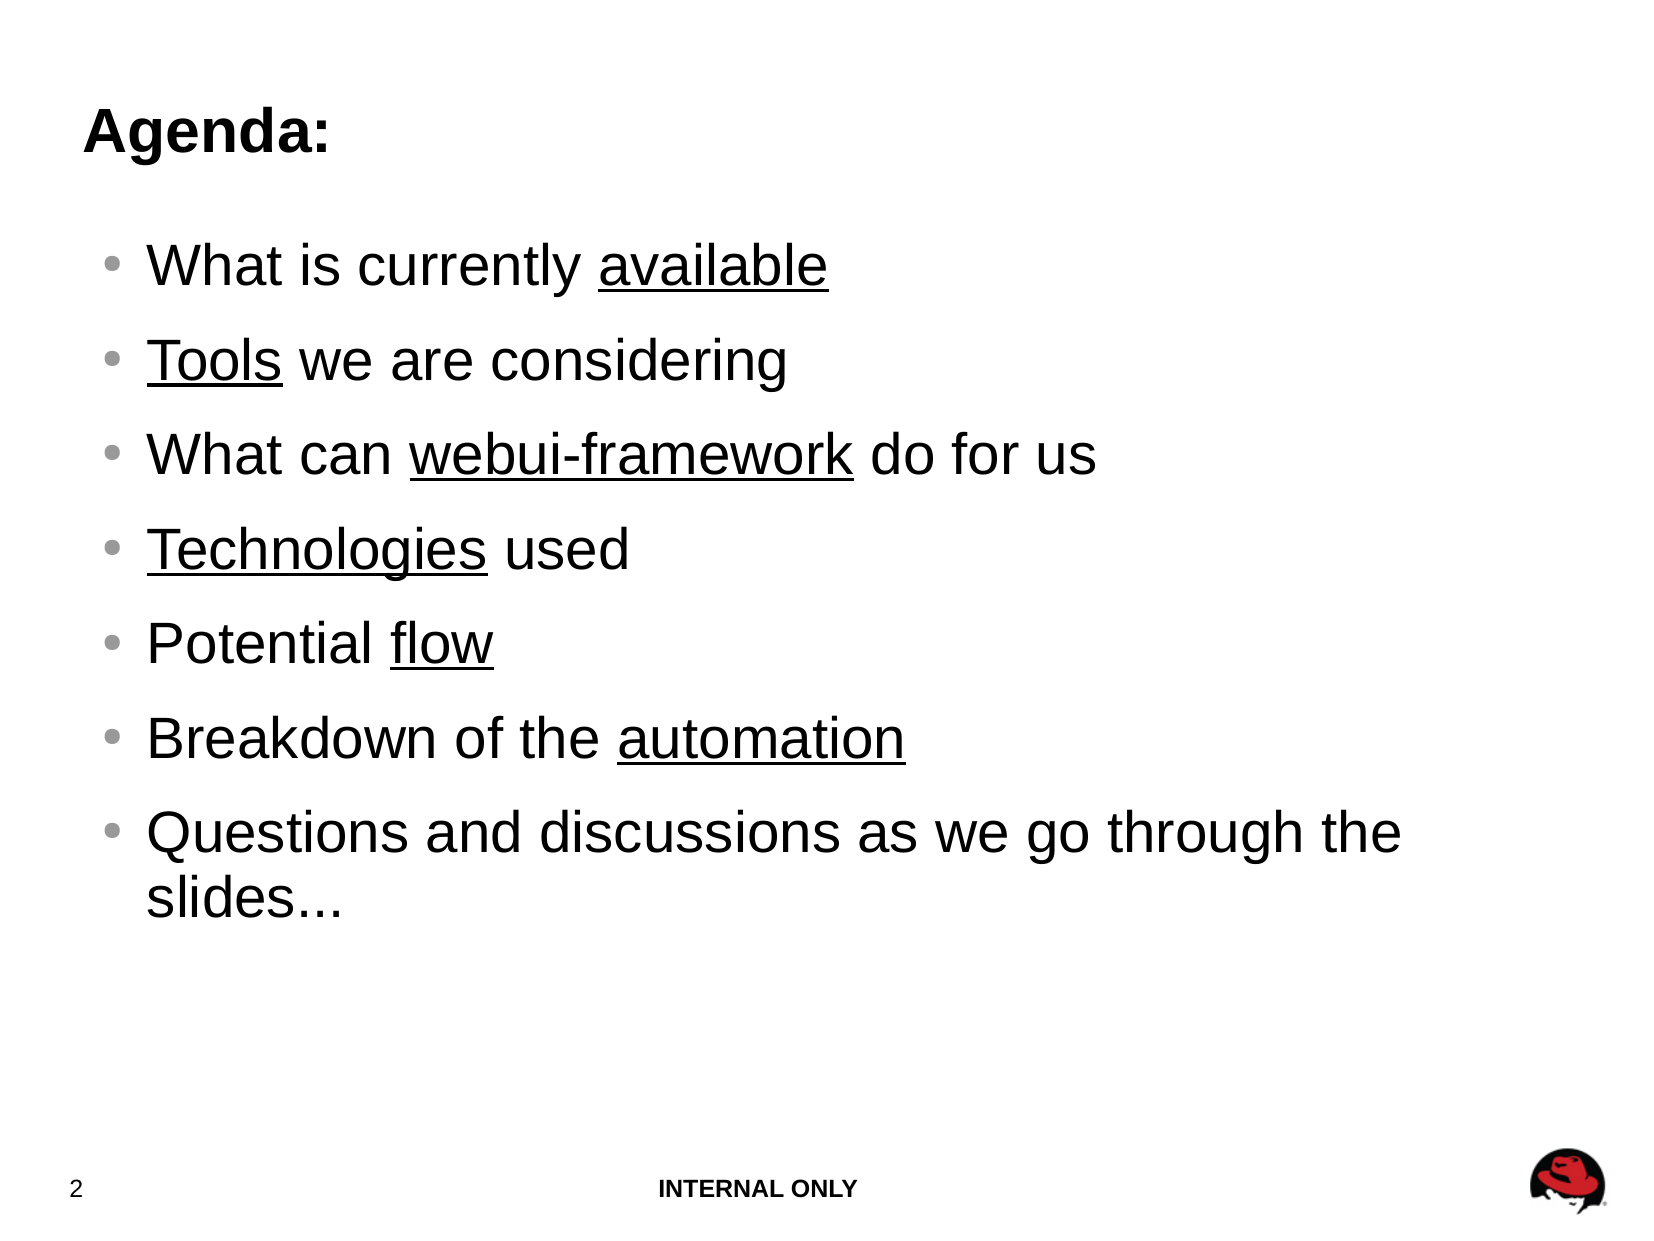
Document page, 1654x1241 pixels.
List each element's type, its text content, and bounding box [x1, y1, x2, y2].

list What is currently available Tools we are considering What can webui-framework do for us Technologies used Potential flow Breakdown of the automation Questions and discussions as we go through the slides... [86, 232, 1576, 1027]
title Agenda: [82, 37, 1571, 226]
picture [1529, 1146, 1613, 1224]
